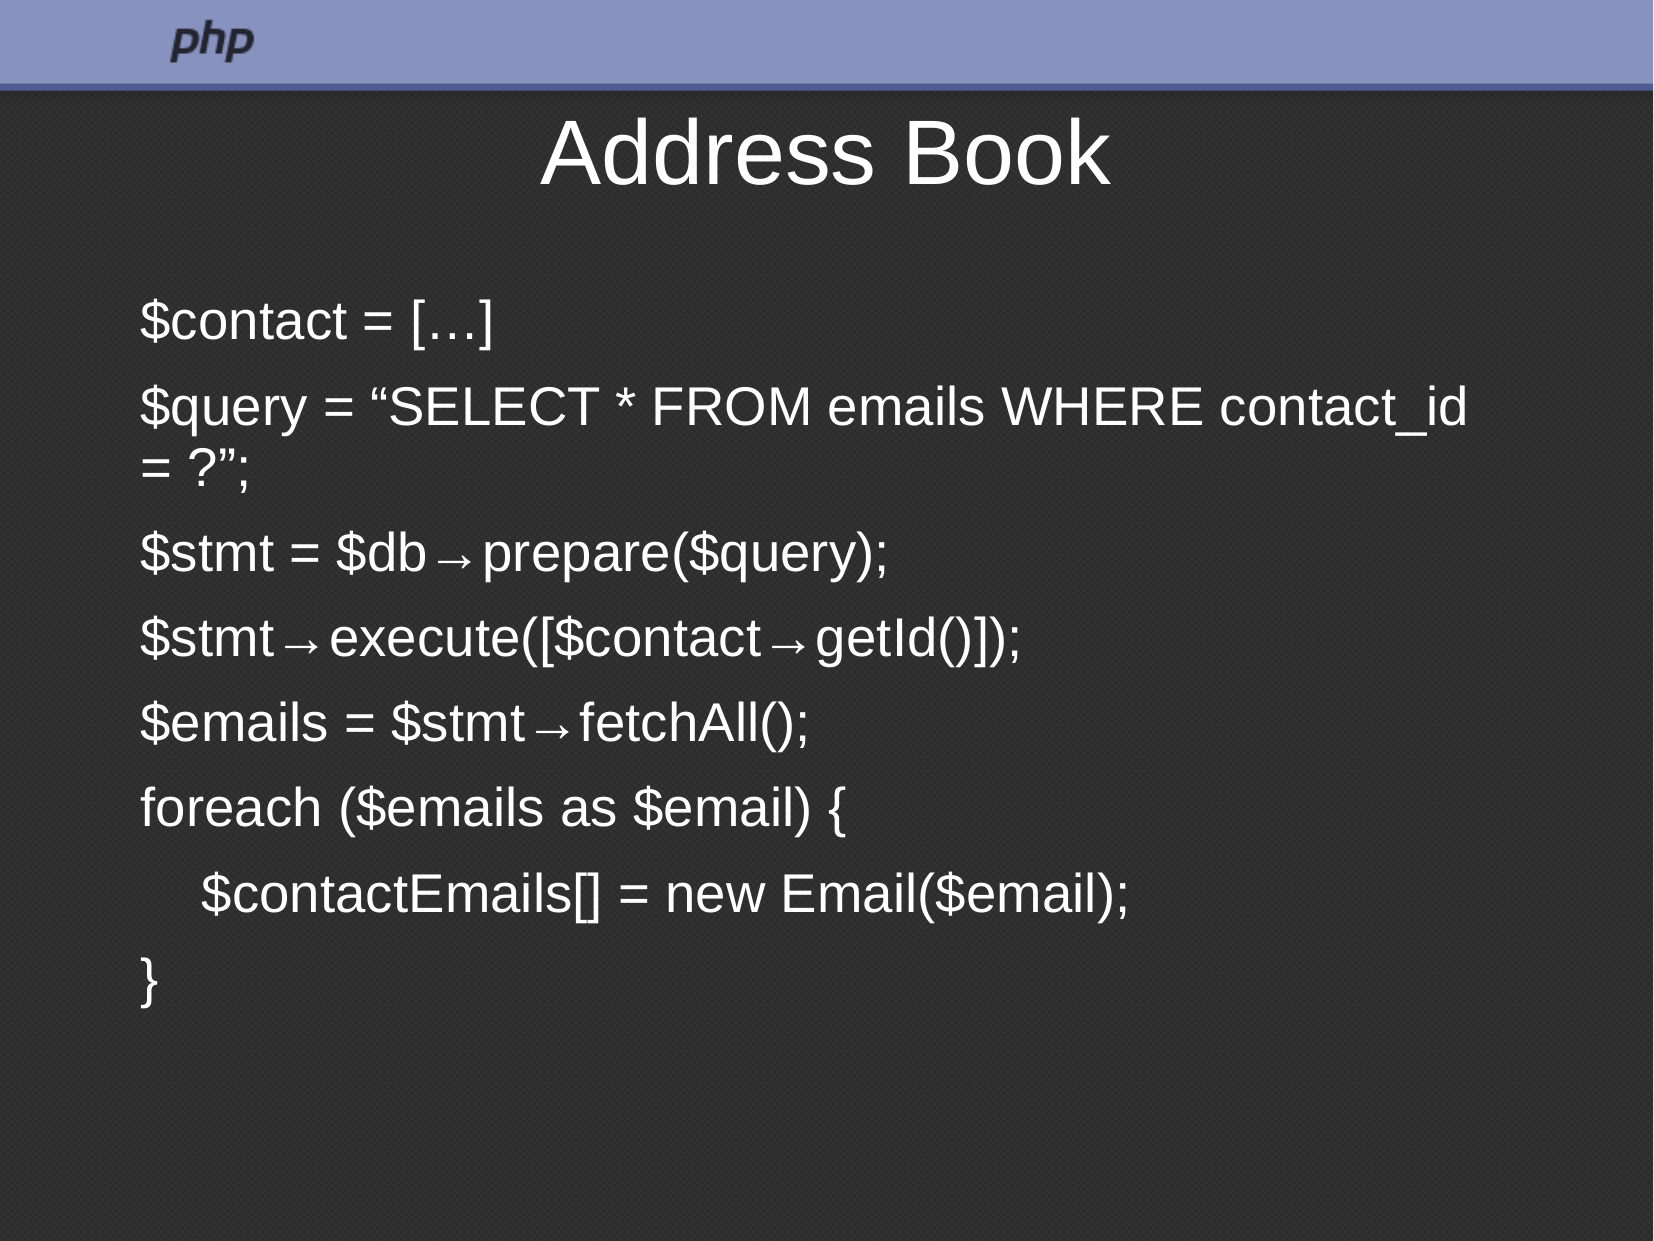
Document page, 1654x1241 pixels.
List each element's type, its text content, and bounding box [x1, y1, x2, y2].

picture [0, 0, 1654, 1241]
list $contact = […] $query = “SELECT * FROM emails WHERE contact_id = ?”; $stmt = $db→prepare($query); $stmt→execute([$contact→getId()]); $emails = $stmt→fetchAll(); foreach ($emails as $email) { $contactEmails[] = new Email($email); } [82, 290, 1571, 1010]
title Address Book [82, 49, 1571, 257]
